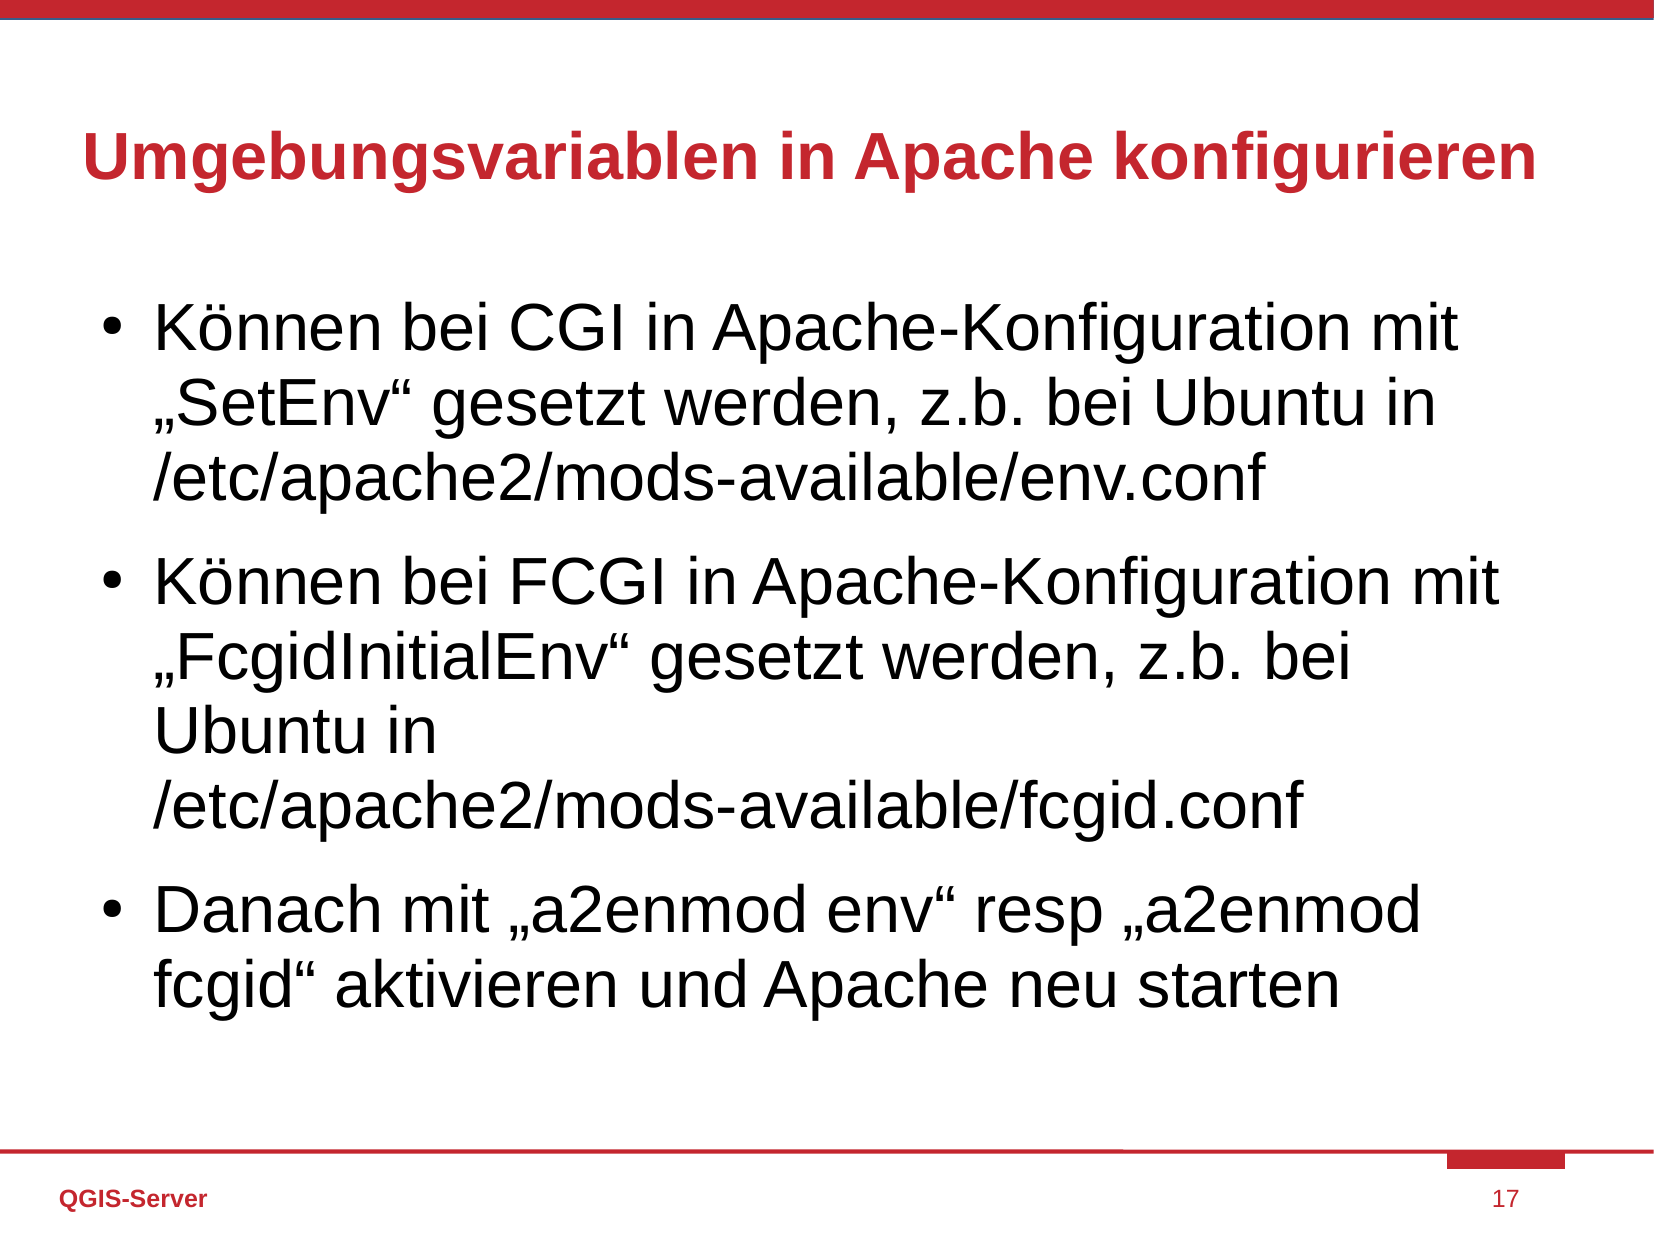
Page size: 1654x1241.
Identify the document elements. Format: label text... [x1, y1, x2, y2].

title Umgebungsvariablen in Apache konfigurieren [82, 49, 1571, 257]
list Können bei CGI in Apache-Konfiguration mit „SetEnv“ gesetzt werden, z.b. bei Ubuntu in /etc/apache2/mods-available/env.conf Können bei FCGI in Apache-Konfiguration mit „FcgidInitialEnv“ gesetzt werden, z.b. bei Ubuntu in /etc/apache2/mods-available/fcgid.conf Danach mit „a2enmod env“ resp „a2enmod fcgid“ aktivieren und Apache neu starten [82, 290, 1571, 1109]
text_box QGIS-Server [59, 1182, 1241, 1223]
text_box <number> [1446, 1182, 1565, 1223]
